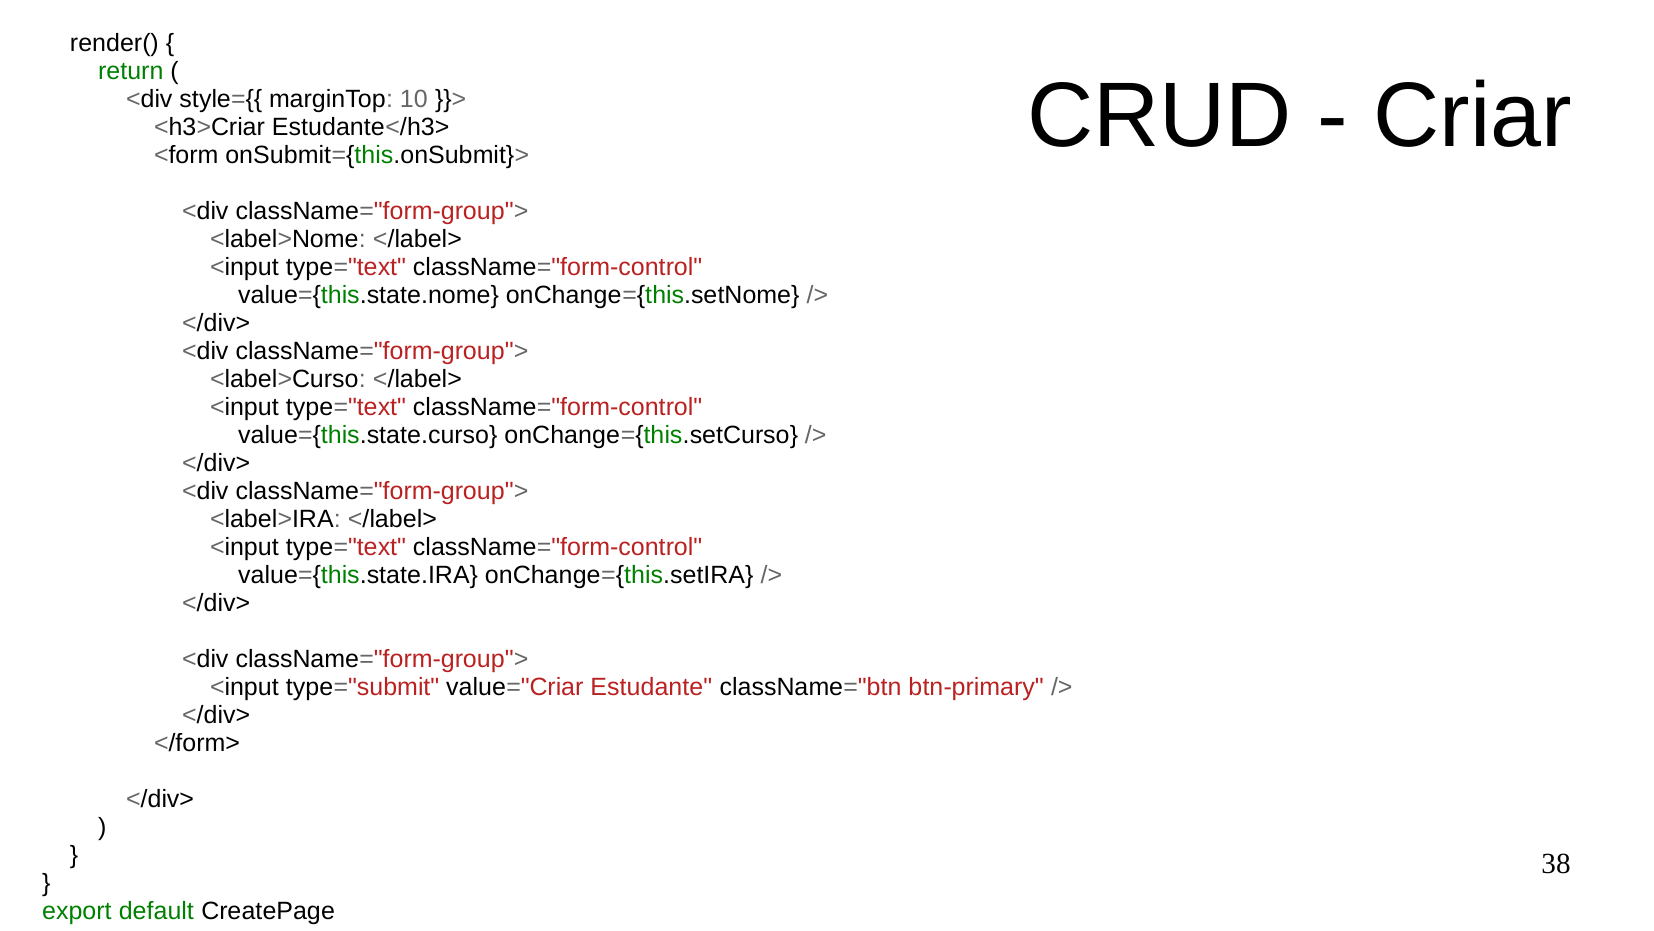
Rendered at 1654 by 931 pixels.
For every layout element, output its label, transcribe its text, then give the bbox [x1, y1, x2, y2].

title CRUD - Criar [1464, 37, 1573, 193]
text_box render() { return ( <div style={{ marginTop: 10 }}> <h3>Criar Estudante</h3> <form onSubmit={this.onSubmit}> <div className="form-group"> <label>Nome: </label> <input type="text" className="form-control" value={this.state.nome} onChange={this.setNome} /> </div> <div className="form-group"> <label>Curso: </label> <input type="text" className="form-control" value={this.state.curso} onChange={this.setCurso} /> </div> <div className="form-group"> <label>IRA: </label> <input type="text" className="form-control" value={this.state.IRA} onChange={this.setIRA} /> </div> <div className="form-group"> <input type="submit" value="Criar Estudante" className="btn btn-primary" /> </div> </form> </div> ) } } export default CreatePage [27, 21, 1464, 931]
